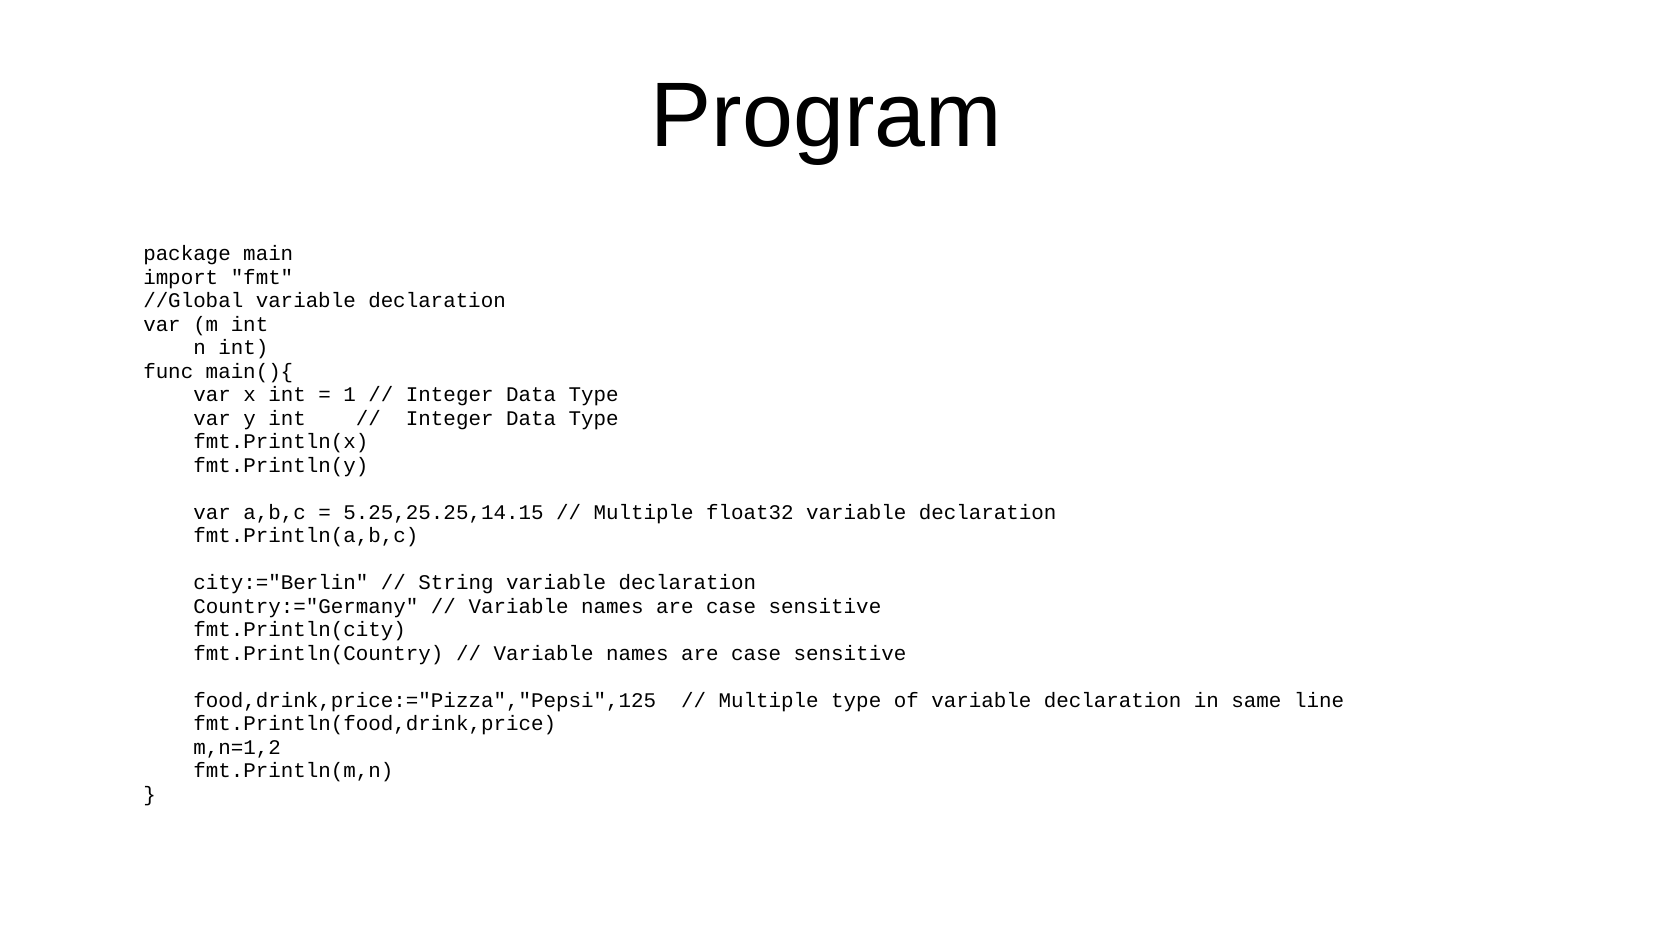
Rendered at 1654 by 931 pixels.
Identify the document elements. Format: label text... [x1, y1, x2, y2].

text_box package main import "fmt" //Global variable declaration var (m int n int) func main(){ var x int = 1 // Integer Data Type var y int // Integer Data Type fmt.Println(x) fmt.Println(y) var a,b,c = 5.25,25.25,14.15 // Multiple float32 variable declaration fmt.Println(a,b,c) city:="Berlin" // String variable declaration Country:="Germany" // Variable names are case sensitive fmt.Println(city) fmt.Println(Country) // Variable names are case sensitive food,drink,price:="Pizza","Pepsi",125 // Multiple type of variable declaration in same line fmt.Println(food,drink,price) m,n=1,2 fmt.Println(m,n) } [128, 235, 1359, 815]
title Program [82, 37, 1571, 193]
